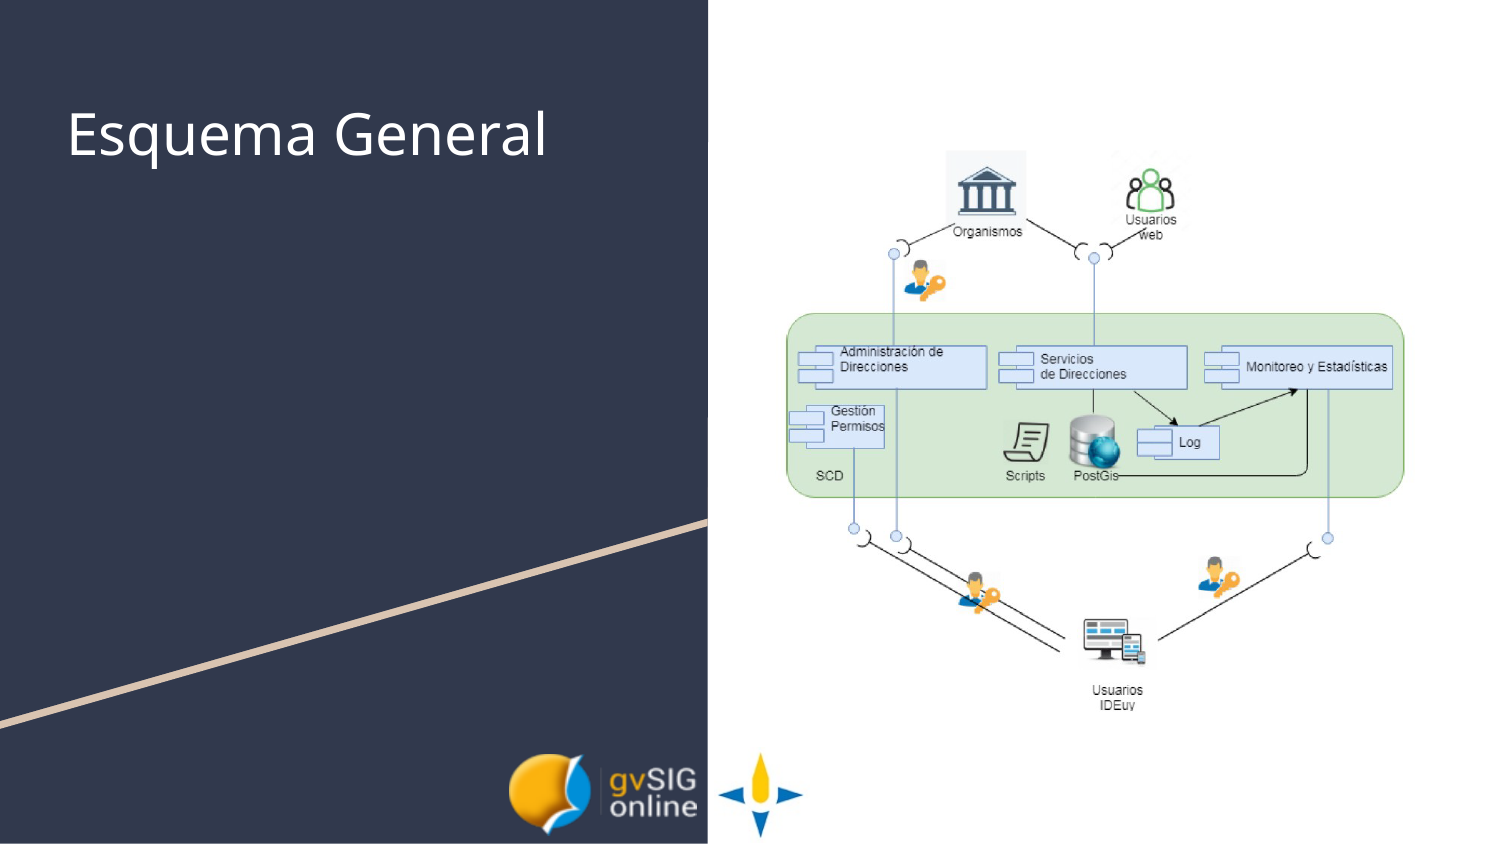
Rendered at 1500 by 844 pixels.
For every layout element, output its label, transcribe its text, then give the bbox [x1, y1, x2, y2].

picture [714, 747, 810, 843]
picture [714, 144, 1488, 733]
picture [509, 754, 697, 836]
title Esquema General [51, 82, 660, 494]
